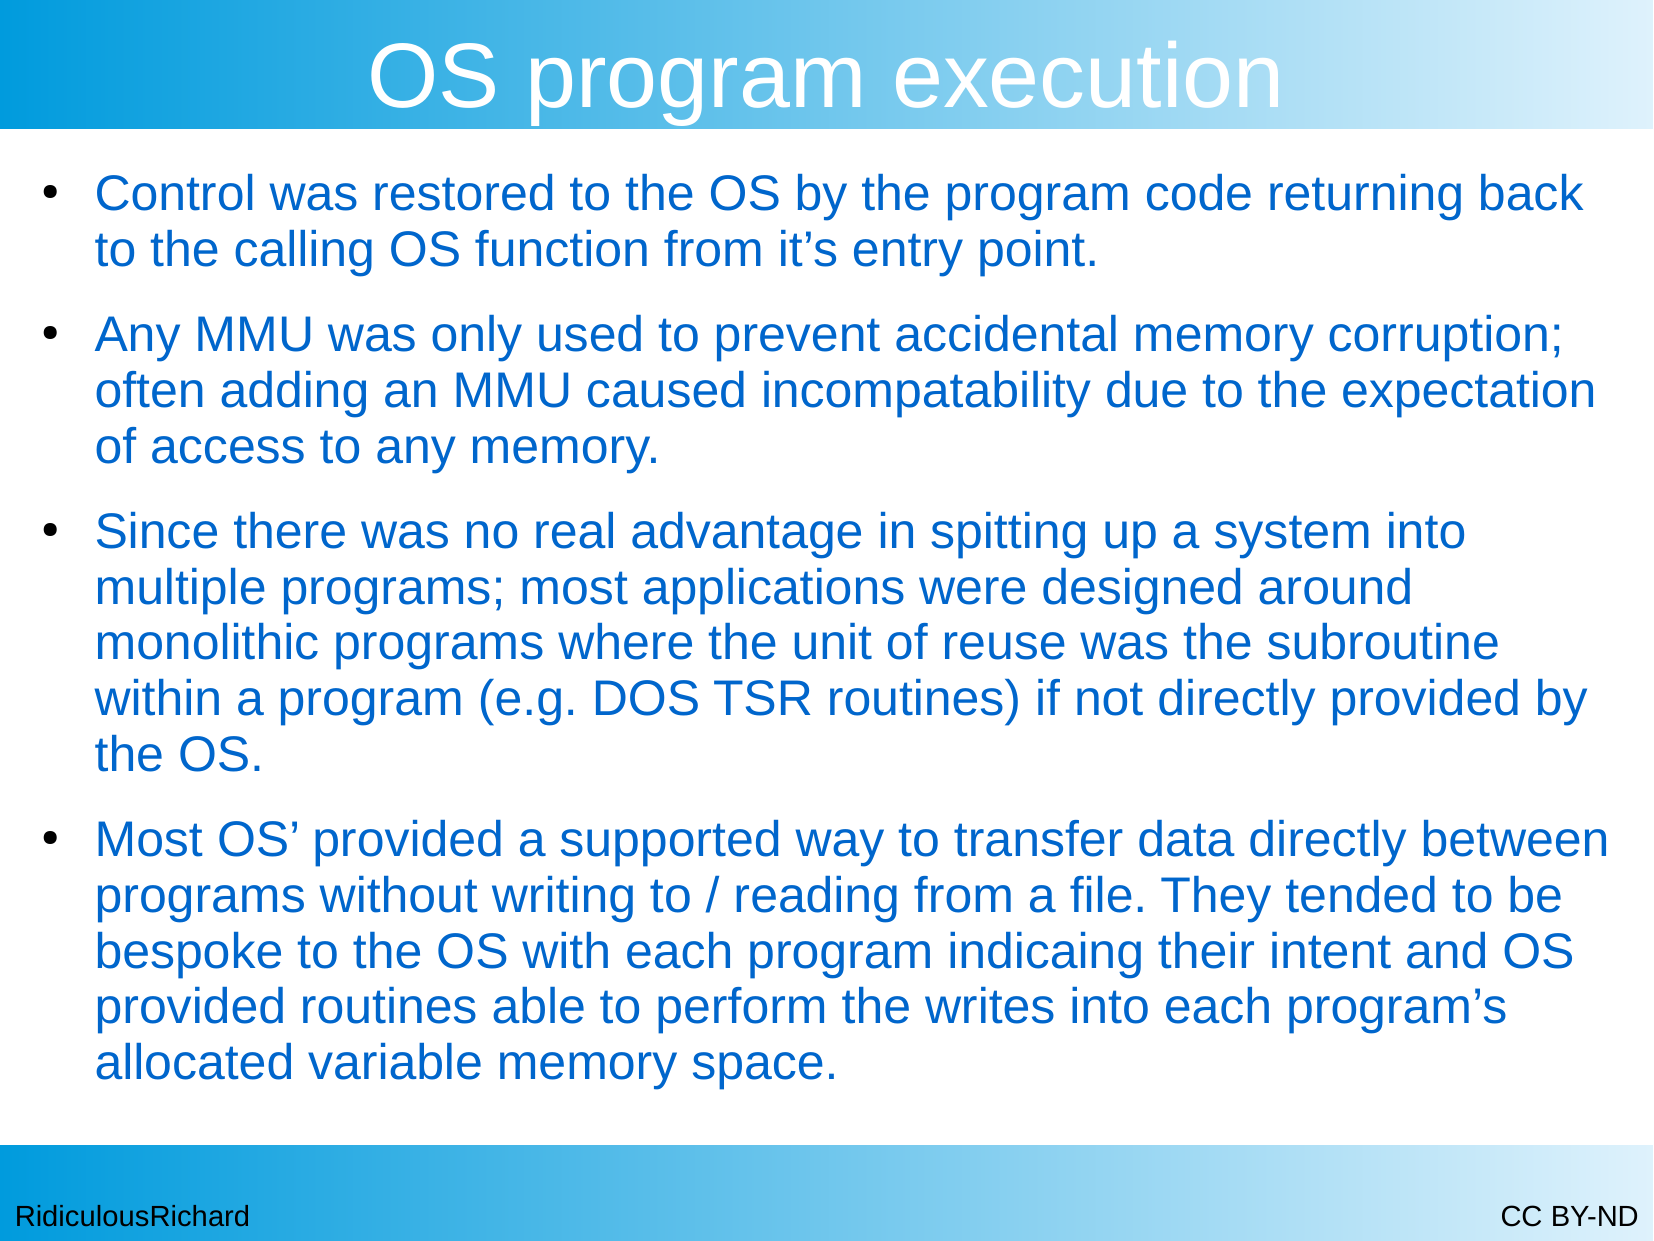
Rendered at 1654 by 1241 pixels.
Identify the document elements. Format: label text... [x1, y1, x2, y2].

list Control was restored to the OS by the program code returning back to the calling OS function from it’s entry point. Any MMU was only used to prevent accidental memory corruption; often adding an MMU caused incompatability due to the expectation of access to any memory. Since there was no real advantage in spitting up a system into multiple programs; most applications were designed around monolithic programs where the unit of reuse was the subroutine within a program (e.g. DOS TSR routines) if not directly provided by the OS. Most OS’ provided a supported way to transfer data directly between programs without writing to / reading from a file. They tended to be bespoke to the OS with each program indicaing their intent and OS provided routines able to perform the writes into each program’s allocated variable memory space. [23, 165, 1630, 1123]
title OS program execution [82, 23, 1571, 129]
